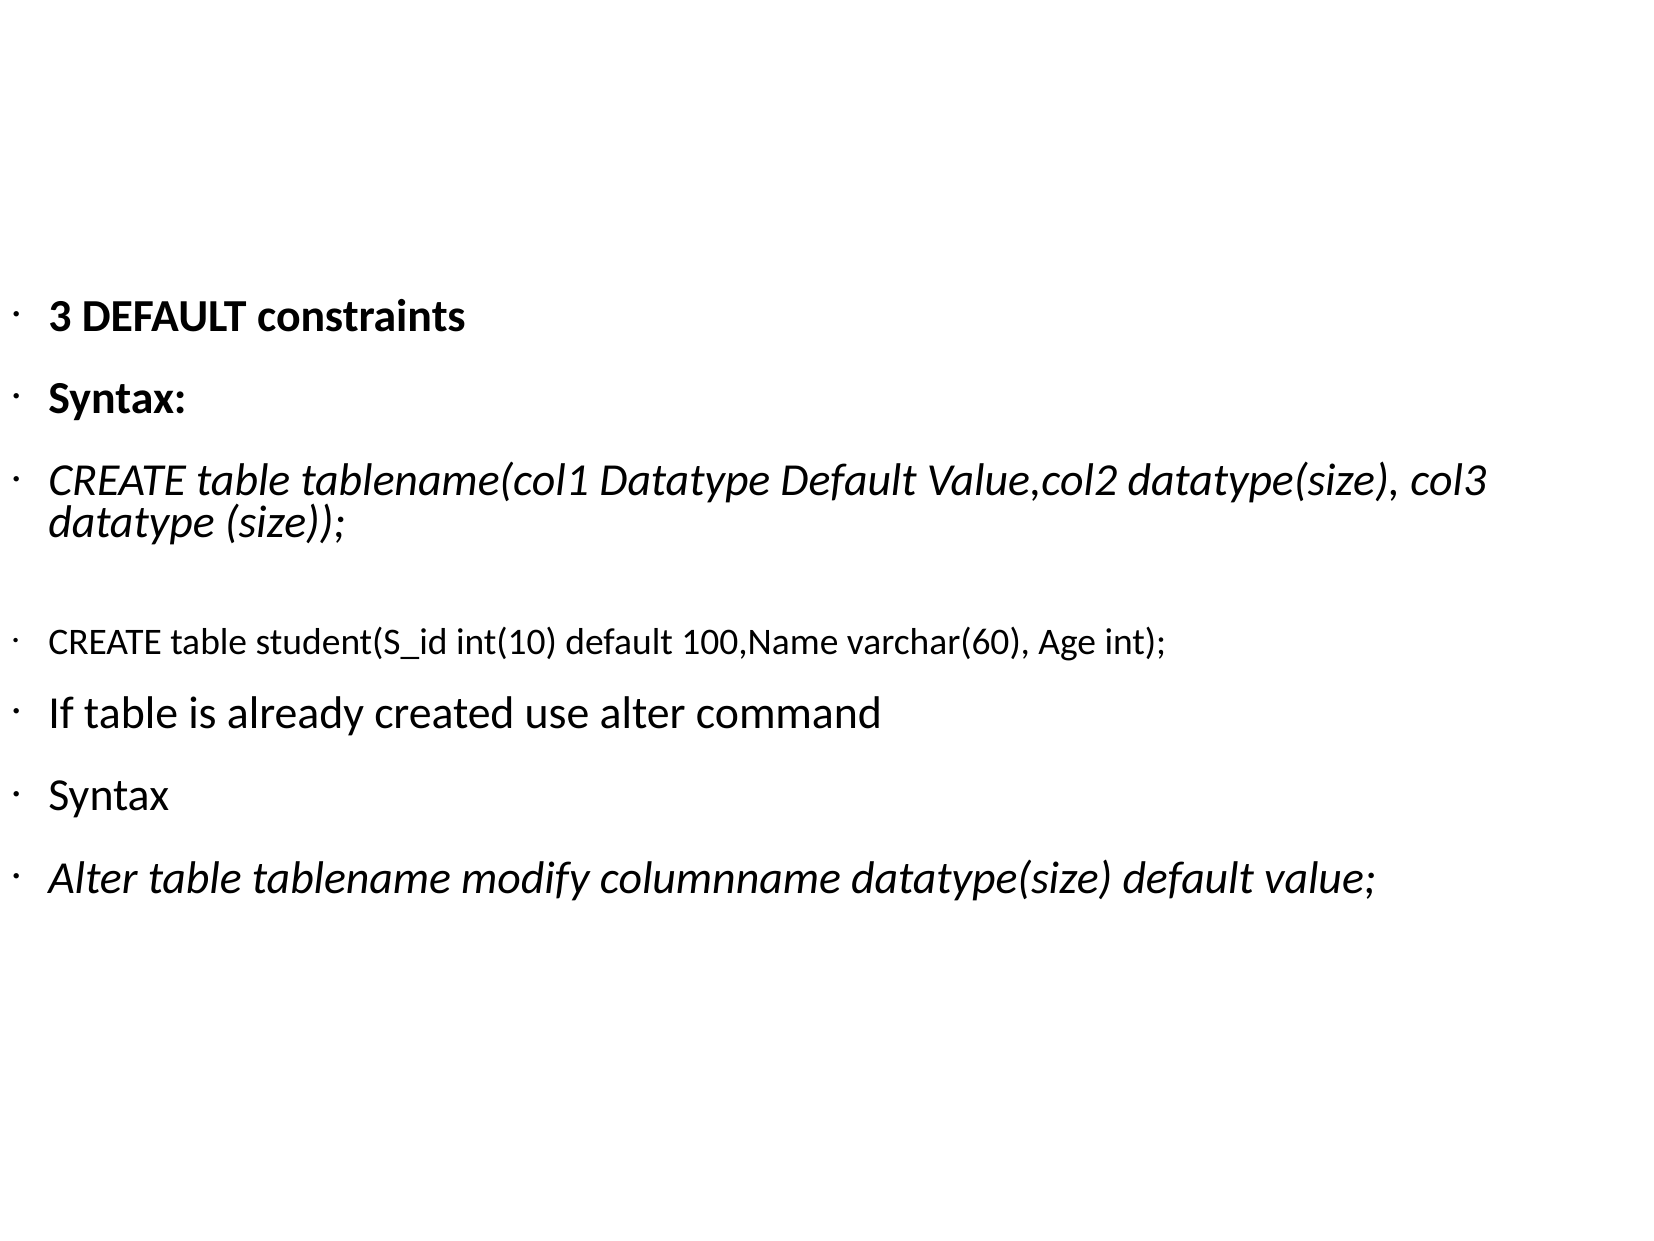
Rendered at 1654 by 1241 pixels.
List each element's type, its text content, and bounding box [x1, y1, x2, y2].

text_box 3 DEFAULT constraints Syntax: CREATE table tablename(col1 Datatype Default Value,col2 datatype(size), col3 datatype (size)); CREATE table student(S_id int(10) default 100,Name varchar(60), Age int); If table is already created use alter command Syntax Alter table tablename modify columnname datatype(size) default value; [0, 290, 1654, 1057]
